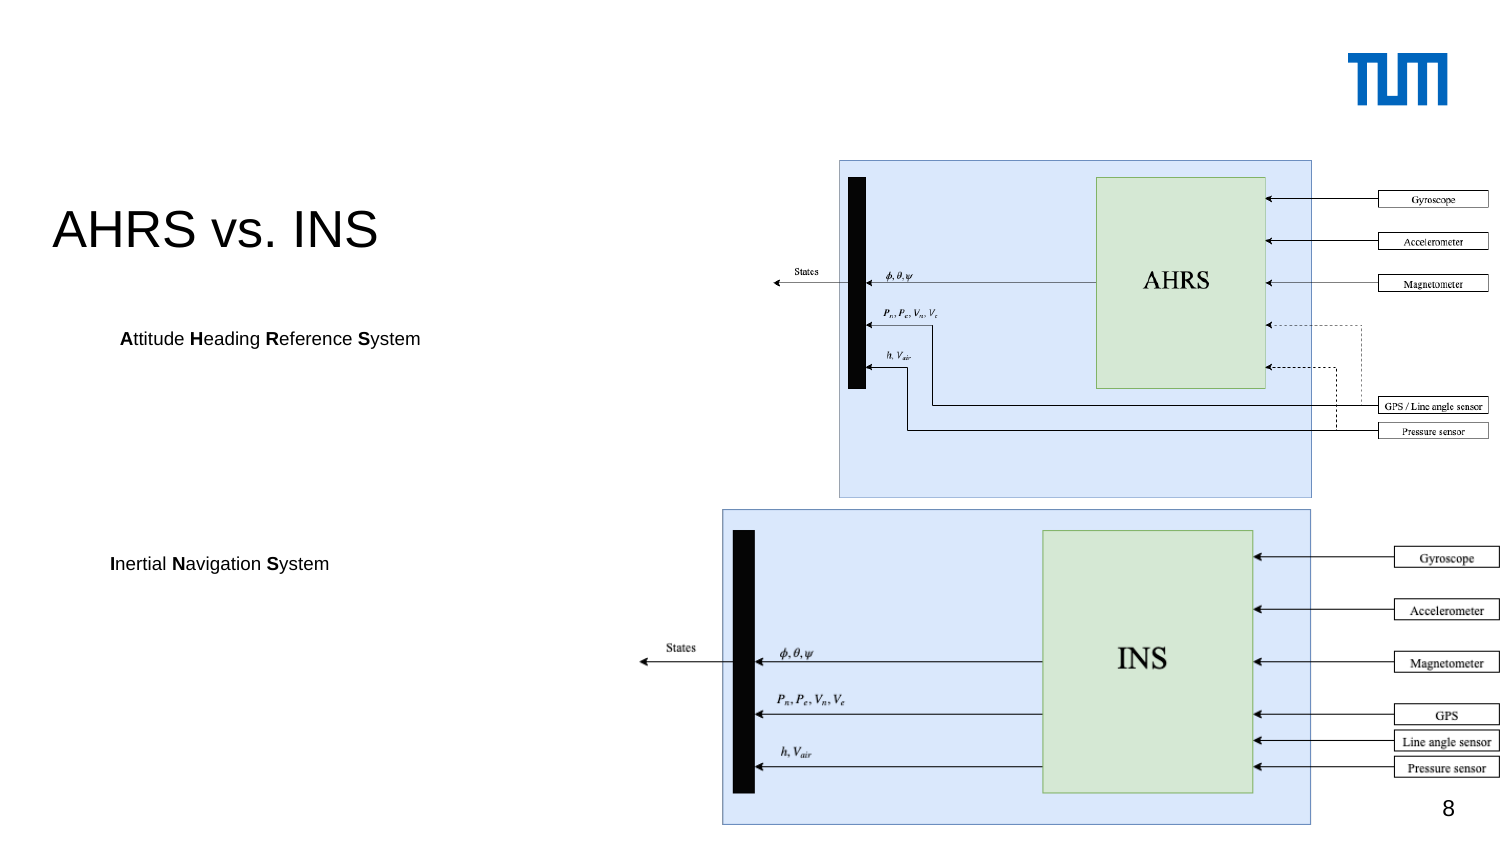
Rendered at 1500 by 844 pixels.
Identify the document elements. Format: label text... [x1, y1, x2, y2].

picture [630, 508, 1500, 826]
picture [765, 159, 1489, 498]
text_box Inertial Navigation System [90, 546, 736, 646]
title AHRS vs. INS [52, 159, 765, 301]
text_box Attitude Heading Reference System [105, 321, 751, 421]
